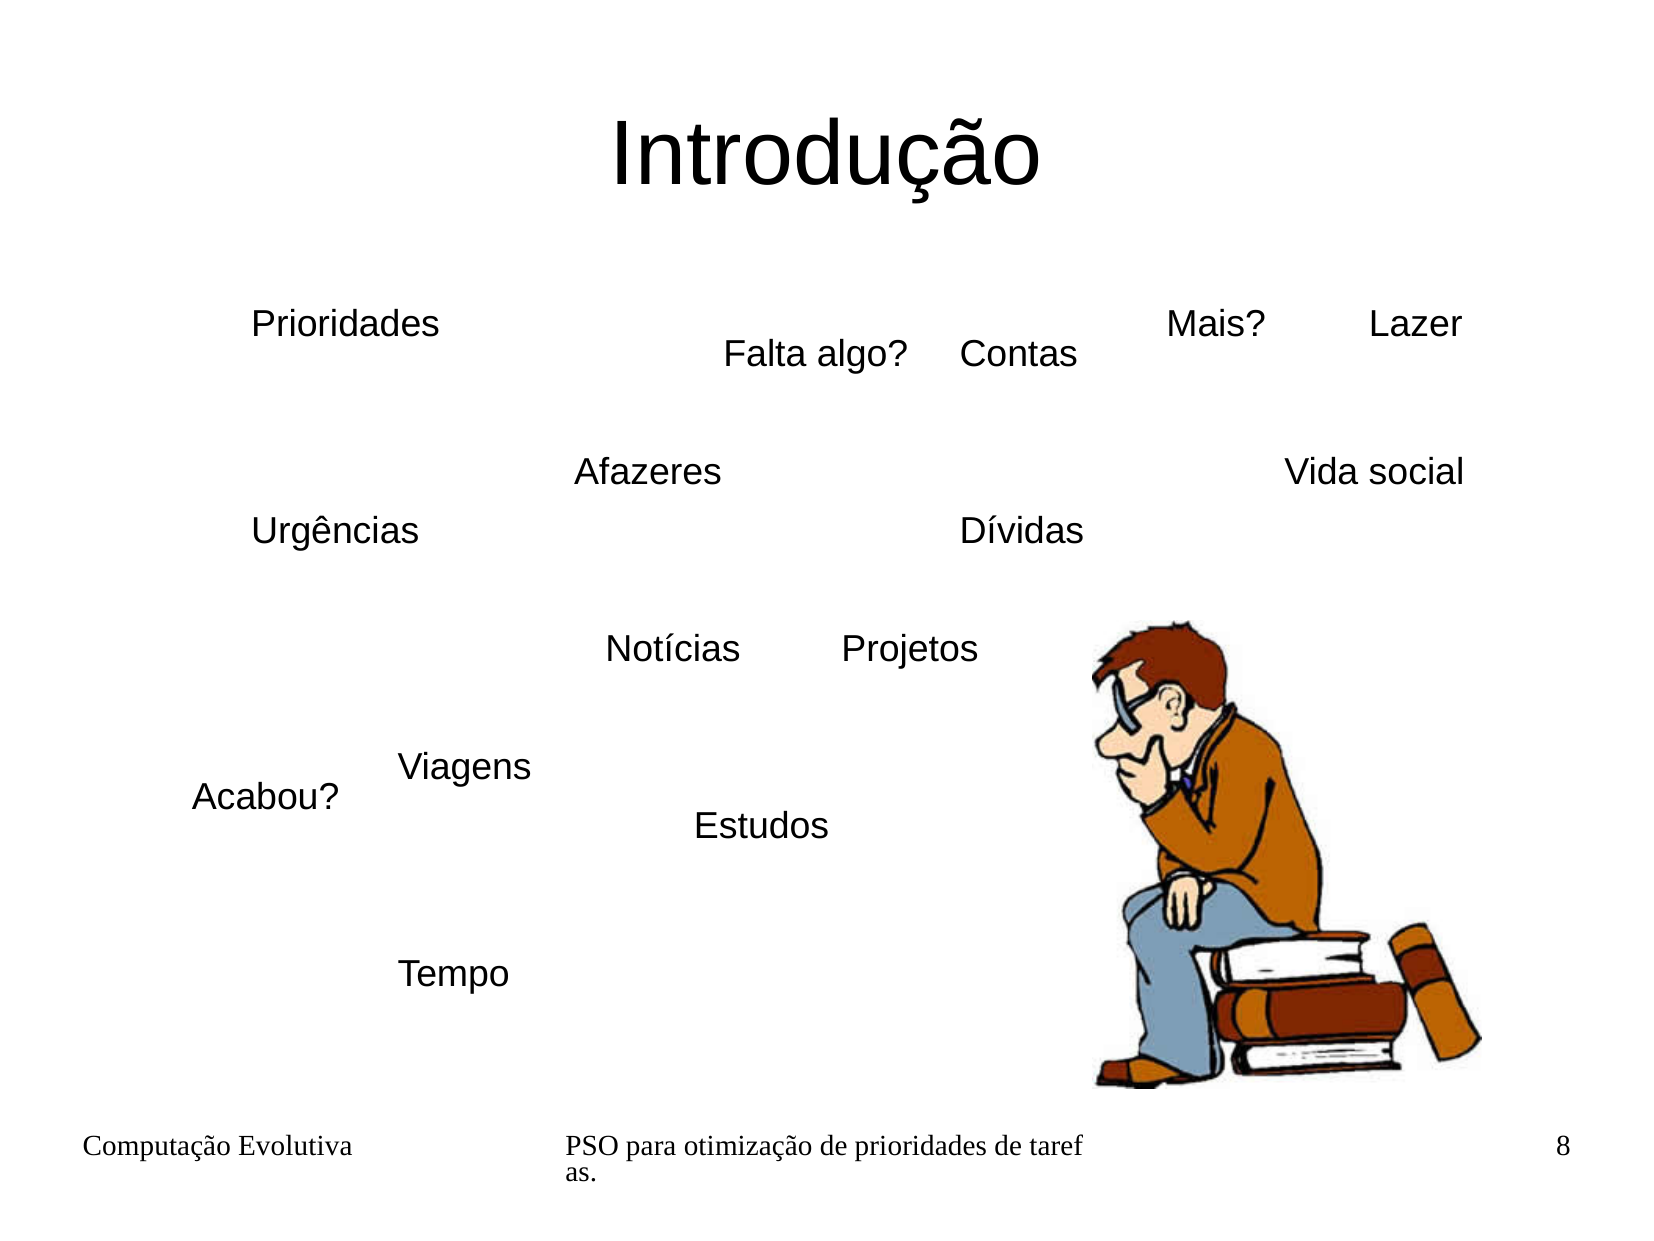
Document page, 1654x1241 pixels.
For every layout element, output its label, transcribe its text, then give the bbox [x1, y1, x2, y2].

text_box Vida social [1269, 442, 1480, 500]
text_box Urgências [236, 501, 435, 559]
text_box Acabou? [177, 767, 355, 825]
text_box Falta algo? [708, 324, 924, 382]
text_box Estudos [679, 797, 845, 855]
text_box Mais? [1151, 295, 1281, 353]
text_box Projetos [826, 620, 994, 677]
text_box Dívidas [944, 501, 1100, 559]
text_box Tempo [382, 944, 525, 1002]
title Introdução [82, 56, 1571, 250]
text_box Prioridades [236, 295, 473, 355]
text_box Contas [944, 324, 1094, 382]
text_box Afazeres [559, 442, 737, 500]
text_box Viagens [382, 738, 547, 796]
picture [1092, 620, 1482, 1089]
text_box Notícias [590, 620, 756, 677]
text_box Lazer [1354, 295, 1478, 353]
